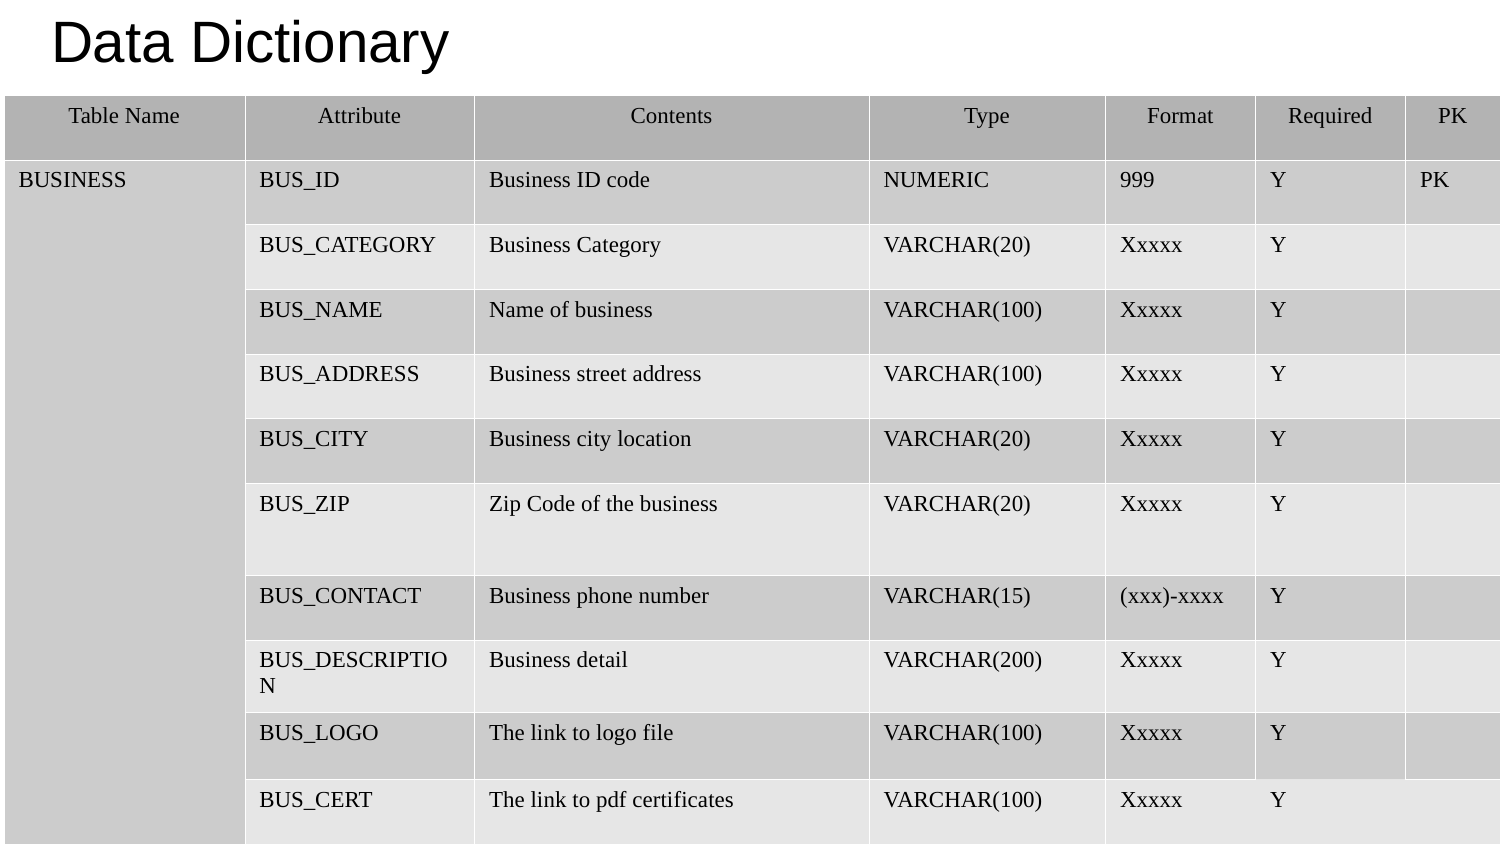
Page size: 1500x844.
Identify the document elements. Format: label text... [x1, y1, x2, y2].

table_cell Y [1256, 225, 1405, 289]
table_header Contents [475, 96, 869, 160]
table_header Attribute [246, 96, 474, 160]
table_cell BUS_ID [246, 161, 474, 224]
table_header Format [1106, 96, 1255, 160]
table_cell Business phone number [475, 576, 869, 640]
table_cell Business ID code [475, 161, 869, 224]
table_cell VARCHAR(20) [870, 225, 1105, 289]
table_cell (xxx)-xxxx [1106, 576, 1255, 640]
table_cell VARCHAR(20) [870, 484, 1105, 575]
table_cell VARCHAR(100) [870, 290, 1105, 354]
table_cell Y [1256, 355, 1405, 418]
table_cell 999 [1106, 161, 1255, 224]
table_cell [1406, 484, 1500, 575]
table_cell Business street address [475, 355, 869, 418]
table_cell BUS_LOGO [246, 713, 474, 779]
table_cell Xxxxx [1106, 290, 1255, 354]
table_cell BUS_CERT [246, 780, 474, 844]
table_cell [1405, 780, 1500, 844]
table_cell VARCHAR(100) [870, 713, 1105, 779]
table_cell VARCHAR(100) [870, 355, 1105, 418]
table_cell VARCHAR(100) [870, 780, 1105, 844]
table_cell Business city location [475, 419, 869, 483]
table_cell Xxxxx [1106, 225, 1255, 289]
table_cell BUS_CONTACT [246, 576, 474, 640]
table_cell Y [1256, 713, 1405, 779]
table_cell BUS_CITY [246, 419, 474, 483]
table_cell PK [1406, 161, 1500, 224]
table_header Required [1256, 96, 1405, 160]
table_cell [1406, 576, 1500, 640]
table_cell BUS_ZIP [246, 484, 474, 575]
table_cell BUS_ADDRESS [246, 355, 474, 418]
table_cell [1406, 419, 1500, 483]
table_cell [1406, 355, 1500, 418]
table_cell The link to logo file [475, 713, 869, 779]
table_cell [1406, 225, 1500, 289]
table_cell Y [1256, 419, 1405, 483]
table_cell VARCHAR(20) [870, 419, 1105, 483]
title Data Dictionary [51, 9, 1449, 76]
table_cell VARCHAR(15) [870, 576, 1105, 640]
table_cell The link to pdf certificates [475, 780, 869, 844]
table_cell Business detail [475, 641, 869, 712]
table_header Table Name [5, 96, 245, 160]
table_cell [1406, 641, 1500, 712]
table_cell Y [1256, 576, 1405, 640]
table_cell Zip Code of the business [475, 484, 869, 575]
table_cell BUS_NAME [246, 290, 474, 354]
table_cell Xxxxx [1106, 355, 1255, 418]
table_cell [1406, 290, 1500, 354]
table_header Type [870, 96, 1105, 160]
table_cell BUS_CATEGORY [246, 225, 474, 289]
table_cell BUSINESS [5, 161, 245, 844]
table_cell Business Category [475, 225, 869, 289]
table_header PK [1406, 96, 1500, 160]
table_cell VARCHAR(200) [870, 641, 1105, 712]
table_cell [1406, 713, 1500, 779]
table_cell Xxxxx [1106, 780, 1255, 844]
table_cell Xxxxx [1106, 484, 1255, 575]
table_cell Y [1256, 641, 1405, 712]
table_cell Xxxxx [1106, 713, 1255, 779]
table_cell Y [1256, 161, 1405, 224]
table_cell Y [1255, 779, 1405, 844]
table_cell Y [1256, 484, 1405, 575]
table_cell Name of business [475, 290, 869, 354]
table_cell Xxxxx [1106, 419, 1255, 483]
table_cell NUMERIC [870, 161, 1105, 224]
table_cell BUS_DESCRIPTION [246, 641, 474, 712]
table_cell Y [1256, 290, 1405, 354]
table_cell Xxxxx [1106, 641, 1255, 712]
